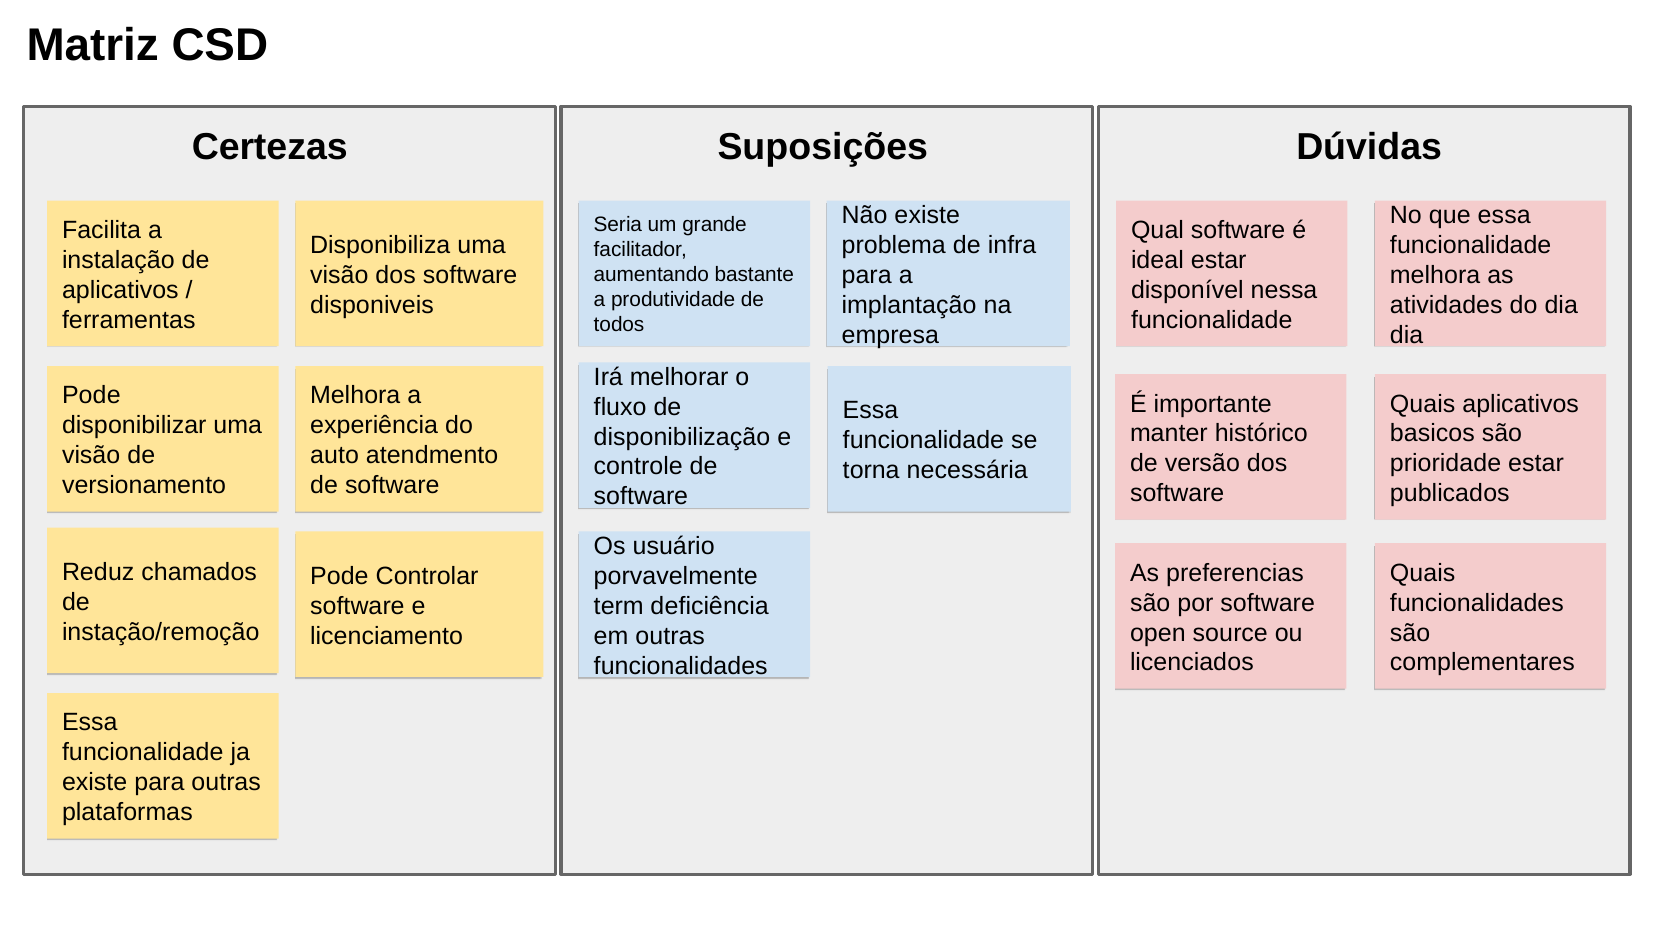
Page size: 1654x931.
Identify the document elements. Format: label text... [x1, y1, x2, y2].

text_box Certezas [177, 118, 378, 175]
text_box Pode Controlar software e licenciamento [295, 531, 544, 677]
text_box Seria um grande facilitador, aumentando bastante a produtividade de todos [578, 200, 811, 347]
text_box Qual software é ideal estar disponível nessa funcionalidade [1116, 200, 1348, 347]
text_box [1098, 106, 1630, 875]
text_box Melhora a experiência do auto atendmento de software [295, 366, 544, 512]
text_box Essa funcionalidade ja existe para outras plataformas [47, 693, 279, 839]
text_box Os usuário porvavelmente term deficiência em outras funcionalidades [578, 531, 811, 677]
text_box Irá melhorar o fluxo de disponibilização e controle de software [578, 362, 811, 508]
text_box [561, 106, 1093, 875]
text_box Disponibiliza uma visão dos software disponiveis [295, 200, 544, 347]
text_box Essa funcionalidade se torna necessária [827, 366, 1071, 512]
text_box Quais funcionalidades são complementares [1374, 543, 1607, 689]
text_box As preferencias são por software open source ou licenciados [1115, 543, 1347, 689]
text_box É importante manter histórico de versão dos software [1115, 374, 1347, 520]
text_box Quais aplicativos basicos são prioridade estar publicados [1374, 374, 1607, 520]
text_box [23, 106, 556, 875]
text_box Pode disponibilizar uma visão de versionamento [47, 366, 279, 512]
text_box Facilita a instalação de aplicativos / ferramentas [47, 200, 279, 347]
text_box Matriz CSD [11, 11, 378, 130]
text_box No que essa funcionalidade melhora as atividades do dia dia [1374, 200, 1607, 347]
text_box Reduz chamados de instação/remoção [47, 527, 279, 674]
text_box Dúvidas [1281, 118, 1459, 175]
text_box Suposições [702, 118, 963, 175]
text_box Não existe problema de infra para a implantação na empresa [826, 200, 1070, 347]
